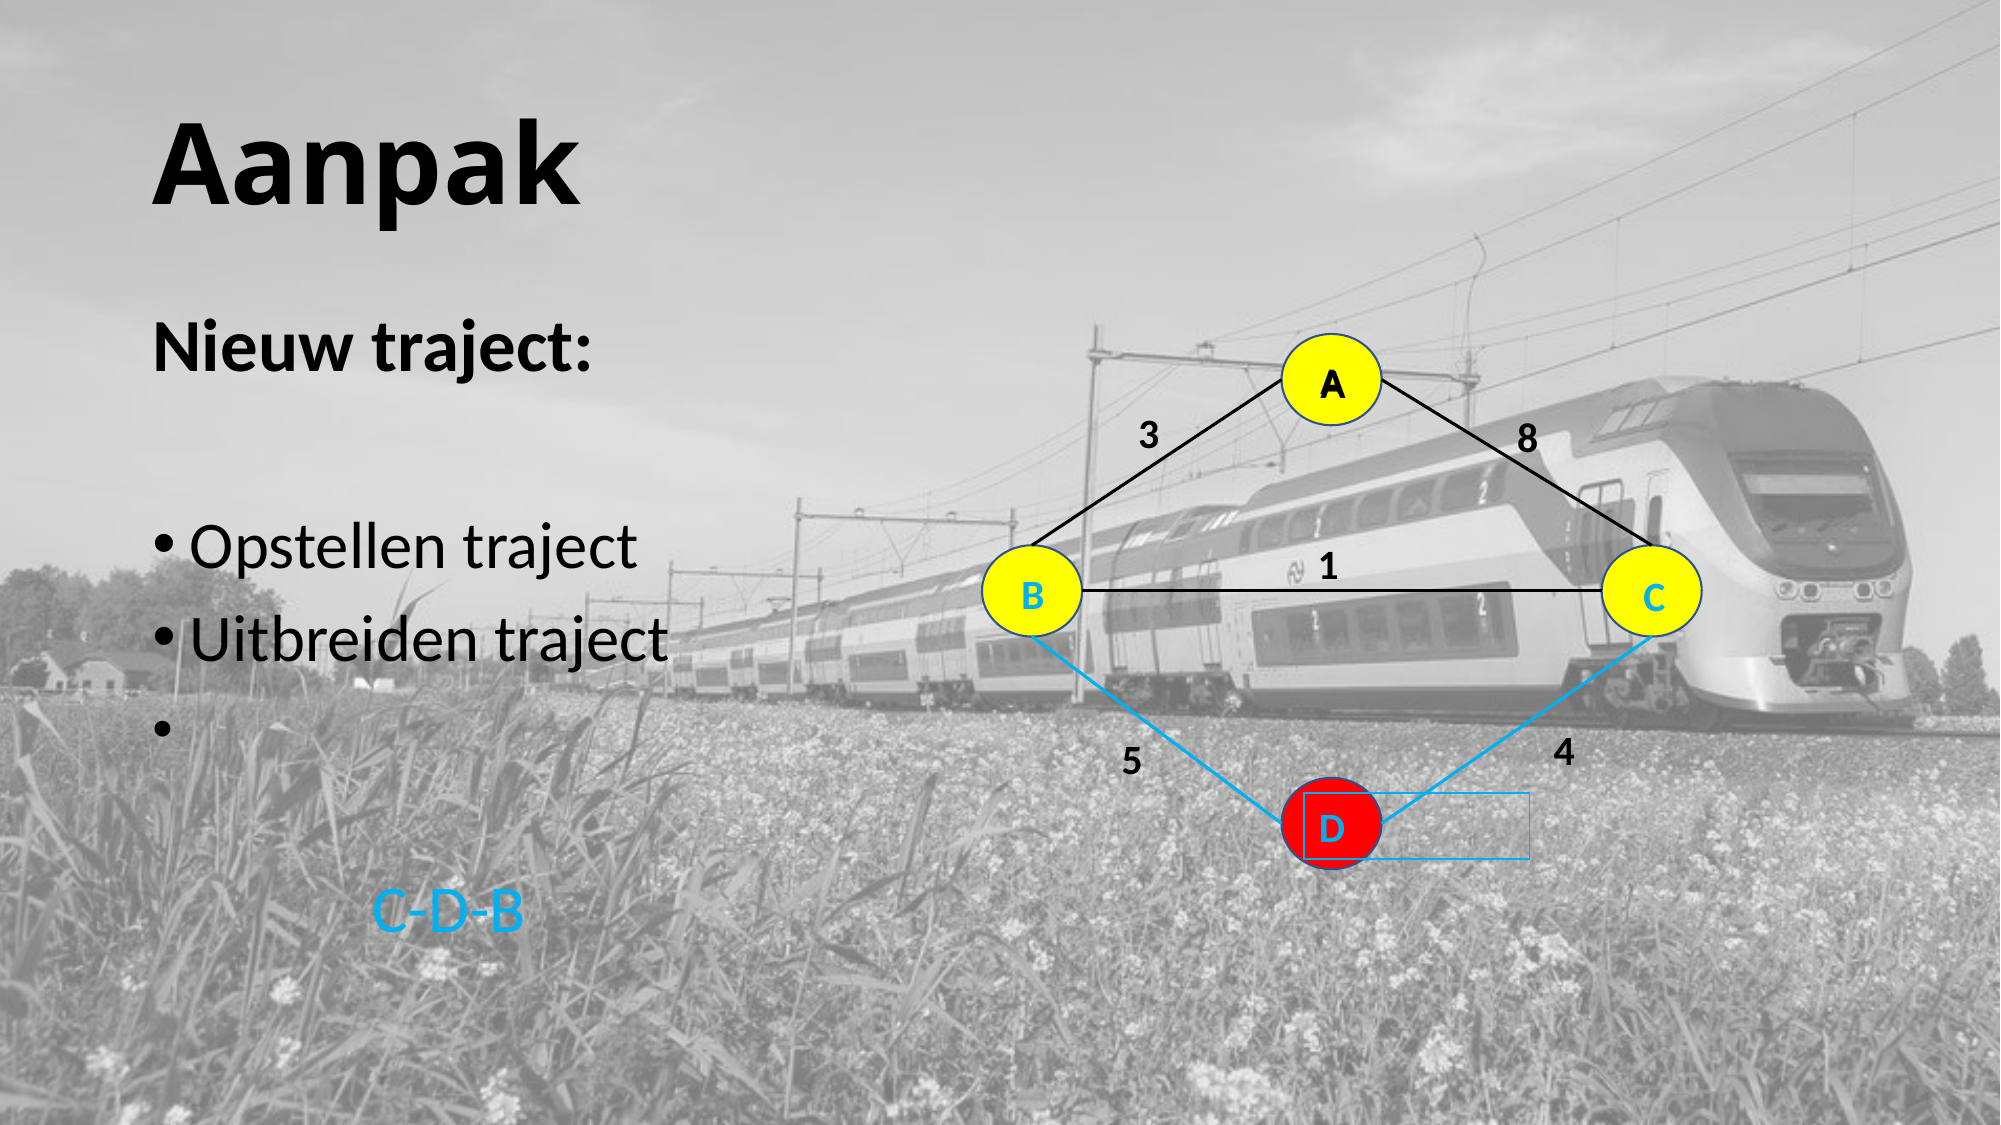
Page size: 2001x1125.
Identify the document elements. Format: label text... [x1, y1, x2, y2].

text_box C [1628, 562, 1855, 629]
text_box B [1006, 560, 1232, 627]
text_box A [1305, 349, 1532, 410]
text_box A [1349, 410, 1502, 415]
picture [0, 0, 2000, 1125]
text_box 8 [1502, 402, 1729, 469]
text_box [1281, 777, 1368, 870]
text_box [982, 545, 1069, 637]
text_box 4 [1538, 716, 1765, 782]
text_box 5 [1106, 724, 1333, 791]
text_box [1601, 545, 1691, 637]
text_box [1281, 333, 1369, 398]
list Nieuw traject: Opstellen traject Uitbreiden traject C-D-B [137, 299, 1863, 1014]
title Aanpak [137, 59, 1863, 278]
text_box 1 [1302, 530, 1529, 647]
text_box [1349, 415, 1364, 423]
text_box D [1303, 793, 1530, 859]
text_box 3 [1123, 398, 1349, 465]
